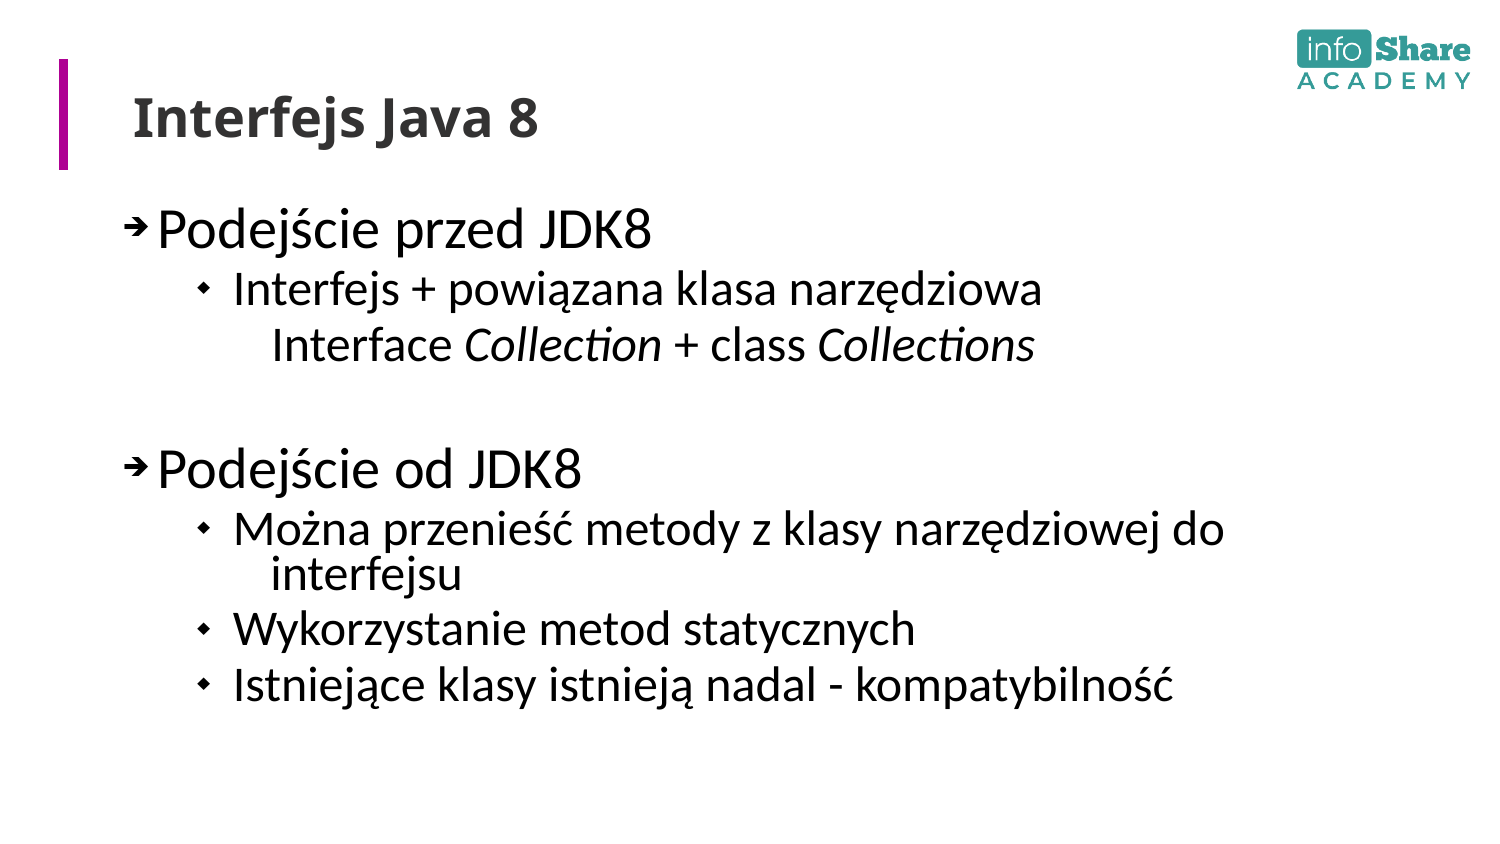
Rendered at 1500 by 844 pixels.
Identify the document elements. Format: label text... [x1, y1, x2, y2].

text_box Podejście przed JDK8 Interfejs + powiązana klasa narzędziowa Interface Collection + class Collections Podejście od JDK8 Można przenieść metody z klasy narzędziowej do interfejsu Wykorzystanie metod statycznych Istniejące klasy istnieją nadal - kompatybilność [107, 199, 1406, 804]
title Interfejs Java 8 [118, 59, 1248, 199]
picture [1267, 0, 1500, 119]
